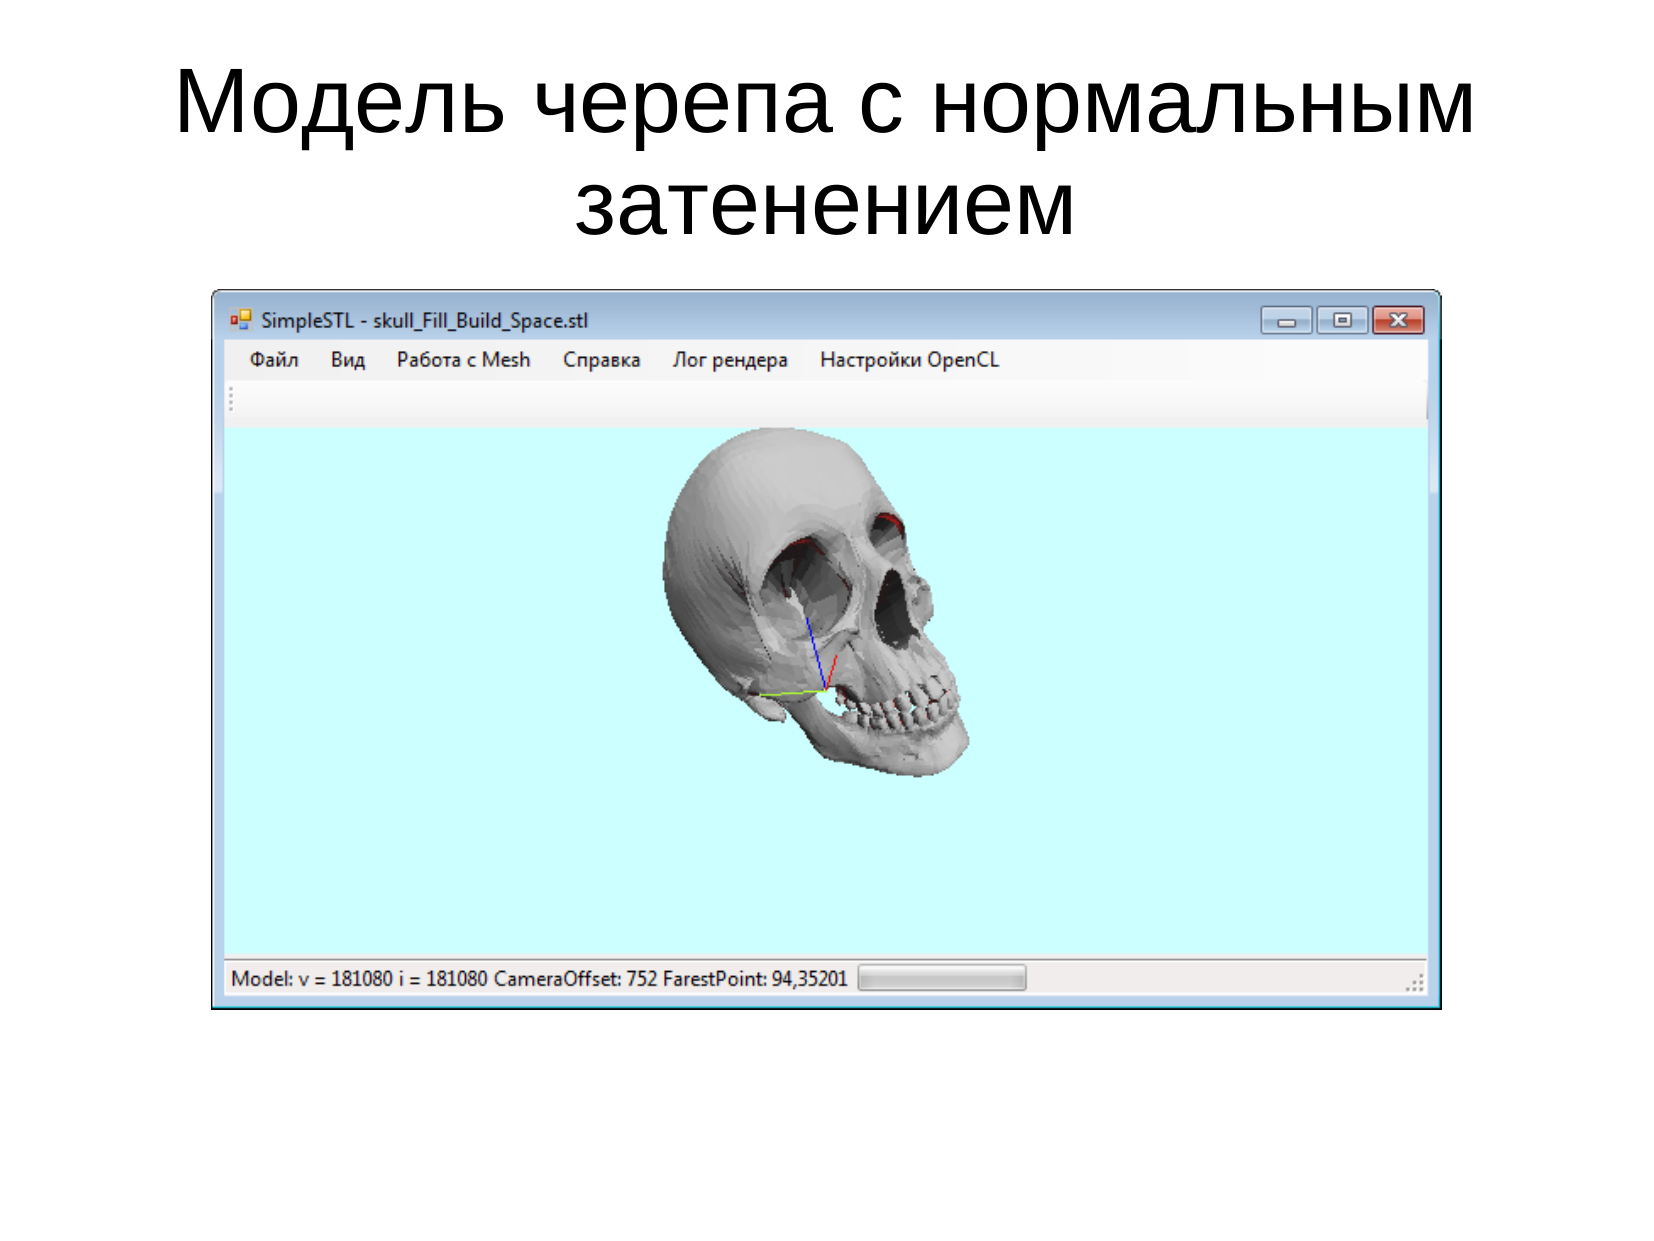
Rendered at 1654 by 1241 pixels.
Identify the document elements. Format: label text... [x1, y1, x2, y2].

picture [211, 289, 1442, 1010]
title Модель черепа с нормальным затенением [82, 49, 1571, 257]
